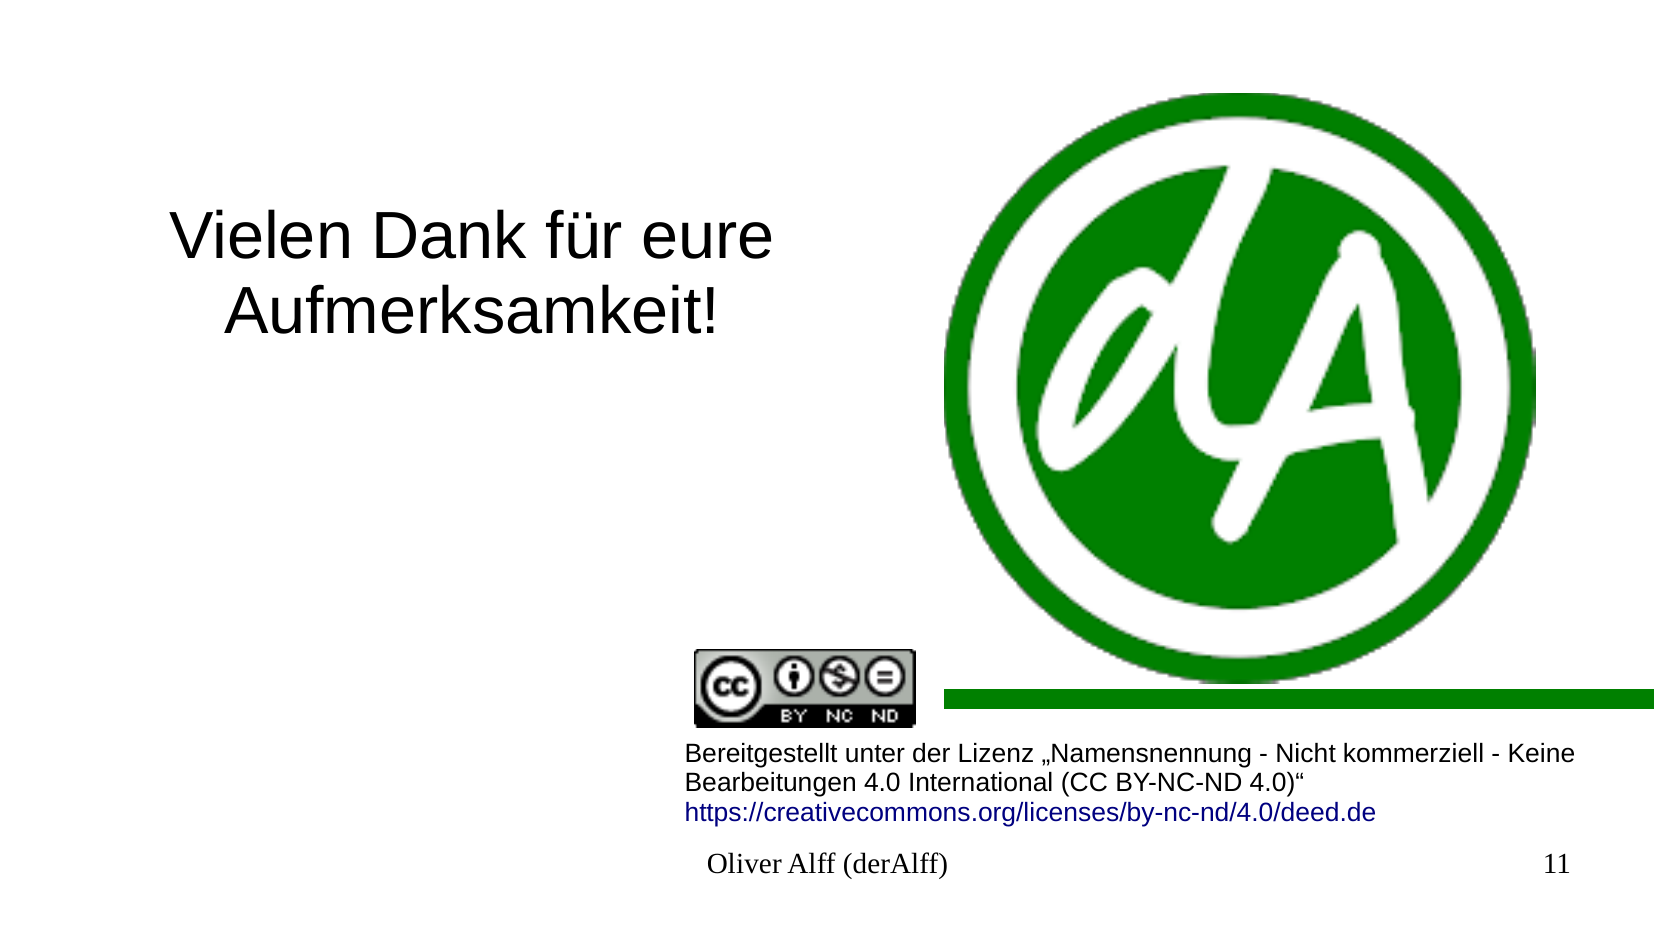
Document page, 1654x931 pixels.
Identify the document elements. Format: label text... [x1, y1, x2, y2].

list Bereitgestellt unter der Lizenz „Namensnennung - Nicht kommerziell - Keine Bearbeitungen 4.0 International (CC BY-NC-ND 4.0)“https://creativecommons.org/licenses/by-nc-nd/4.0/deed.de [620, 738, 1595, 827]
picture [694, 649, 916, 728]
text_box Vielen Dank für eure Aufmerksamkeit! [59, 147, 886, 399]
picture [944, 93, 1536, 684]
